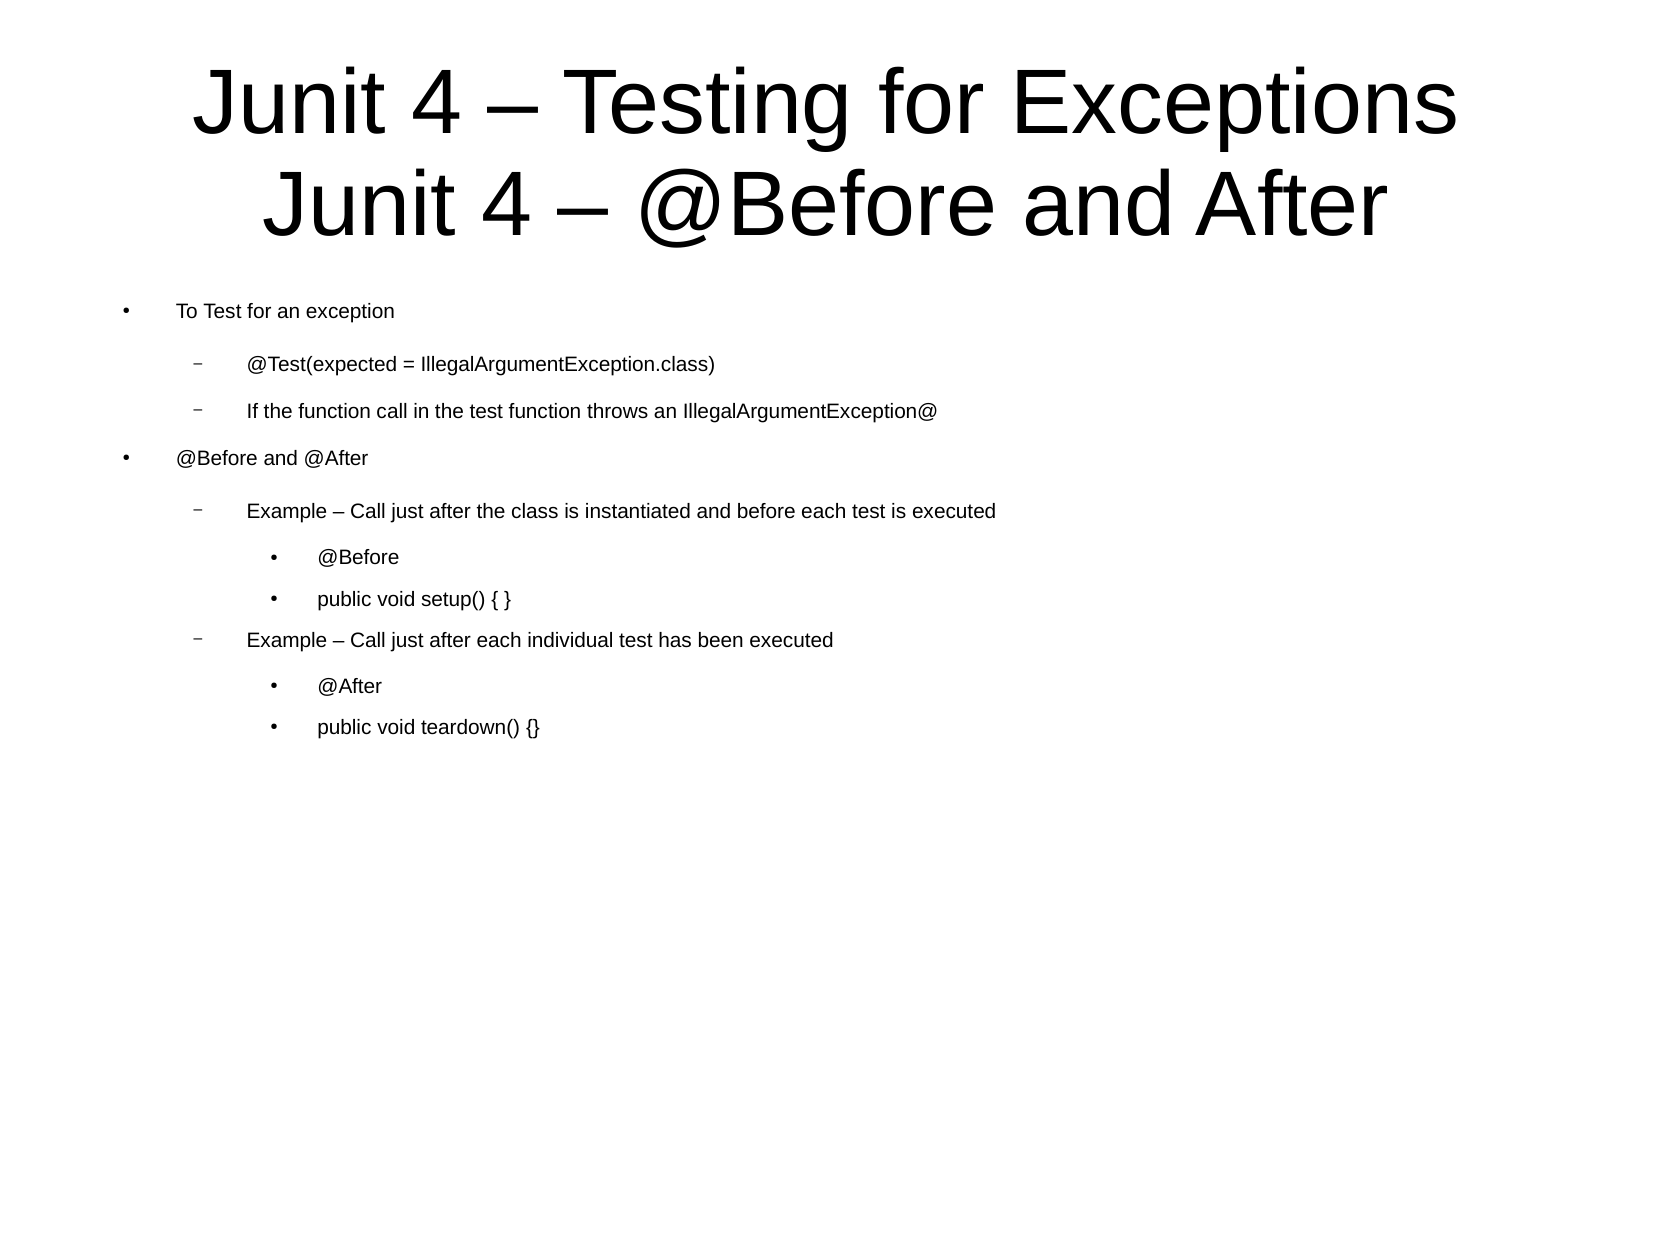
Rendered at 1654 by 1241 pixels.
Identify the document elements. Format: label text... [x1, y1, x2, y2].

list To Test for an exception @Test(expected = IllegalArgumentException.class) If the function call in the test function throws an IllegalArgumentException@ @Before and @After Example – Call just after the class is instantiated and before each test is executed @Before public void setup() { } Example – Call just after each individual test has been executed @After public void teardown() {} [105, 300, 1643, 1240]
title Junit 4 – Testing for Exceptions Junit 4 – @Before and After [82, 49, 1571, 257]
